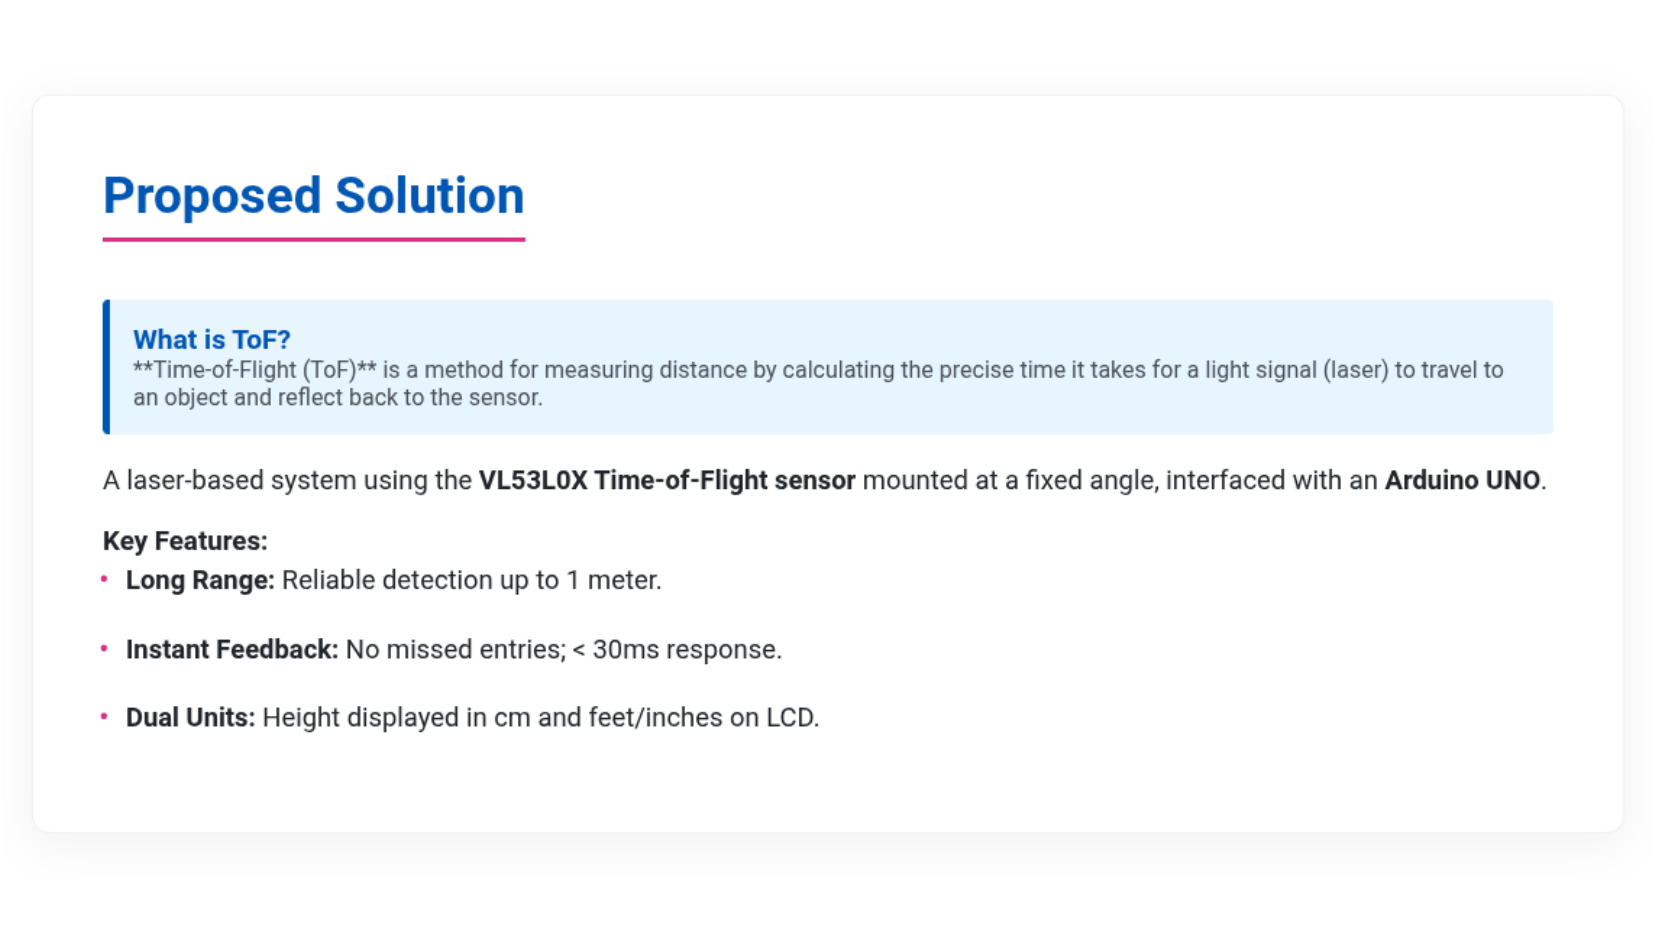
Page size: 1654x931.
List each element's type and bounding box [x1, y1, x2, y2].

picture [3, 54, 1654, 881]
